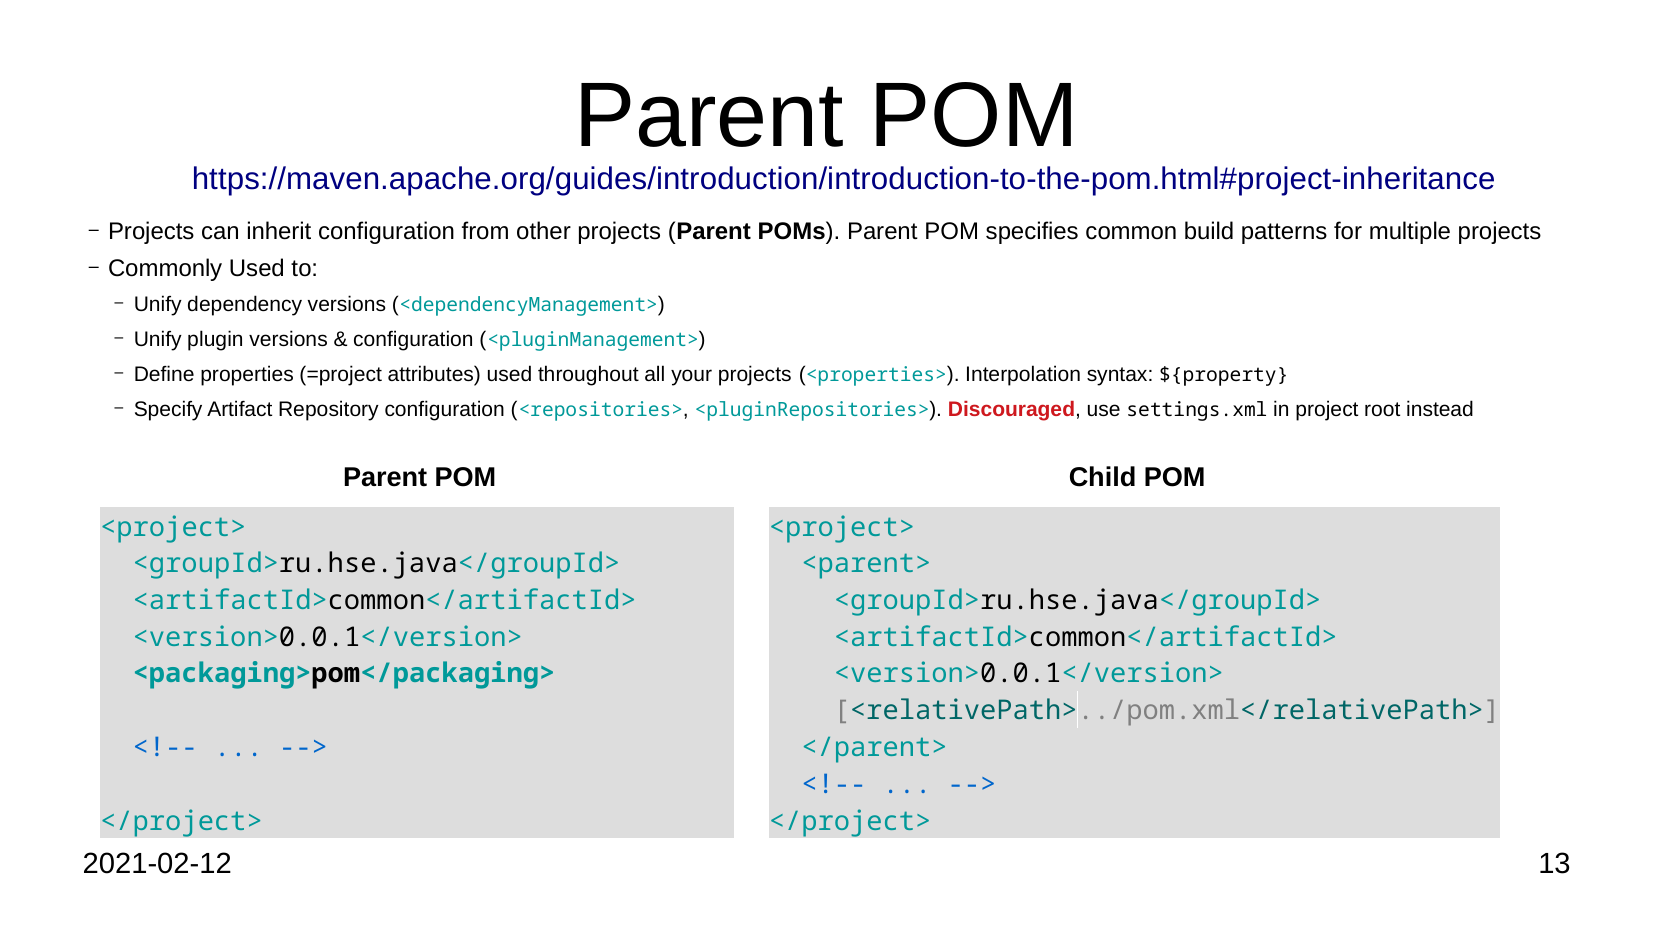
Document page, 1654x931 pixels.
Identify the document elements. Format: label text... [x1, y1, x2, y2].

table_header Parent POM [86, 455, 754, 500]
text_box https://maven.apache.org/guides/introduction/introduction-to-the-pom.html#project-inheritance [177, 153, 1524, 211]
list Projects can inherit configuration from other projects (Parent POMs). Parent POM specifies common build patterns for multiple projects Commonly Used to: Unify dependency versions (<dependencyManagement>) Unify plugin versions & configuration (<pluginManagement>) Define properties (=project attributes) used throughout all your projects (<properties>). Interpolation syntax: ${property} Specify Artifact Repository configuration (<repositories>, <pluginRepositories>). Discouraged, use settings.xml in project root instead [82, 217, 1571, 449]
title Parent POM [82, 37, 1571, 193]
table_cell <project> <parent> <groupId>ru.hse.java</groupId> <artifactId>common</artifactId> <version>0.0.1</version> [<relativePath>../pom.xml</relativePath>] </parent> <!-- ... --> </project> [755, 501, 1520, 846]
table_cell <project> <groupId>ru.hse.java</groupId> <artifactId>common</artifactId> <version>0.0.1</version> <packaging>pom</packaging> <!-- ... --> </project> [86, 501, 754, 846]
table_header Child POM [755, 455, 1520, 500]
